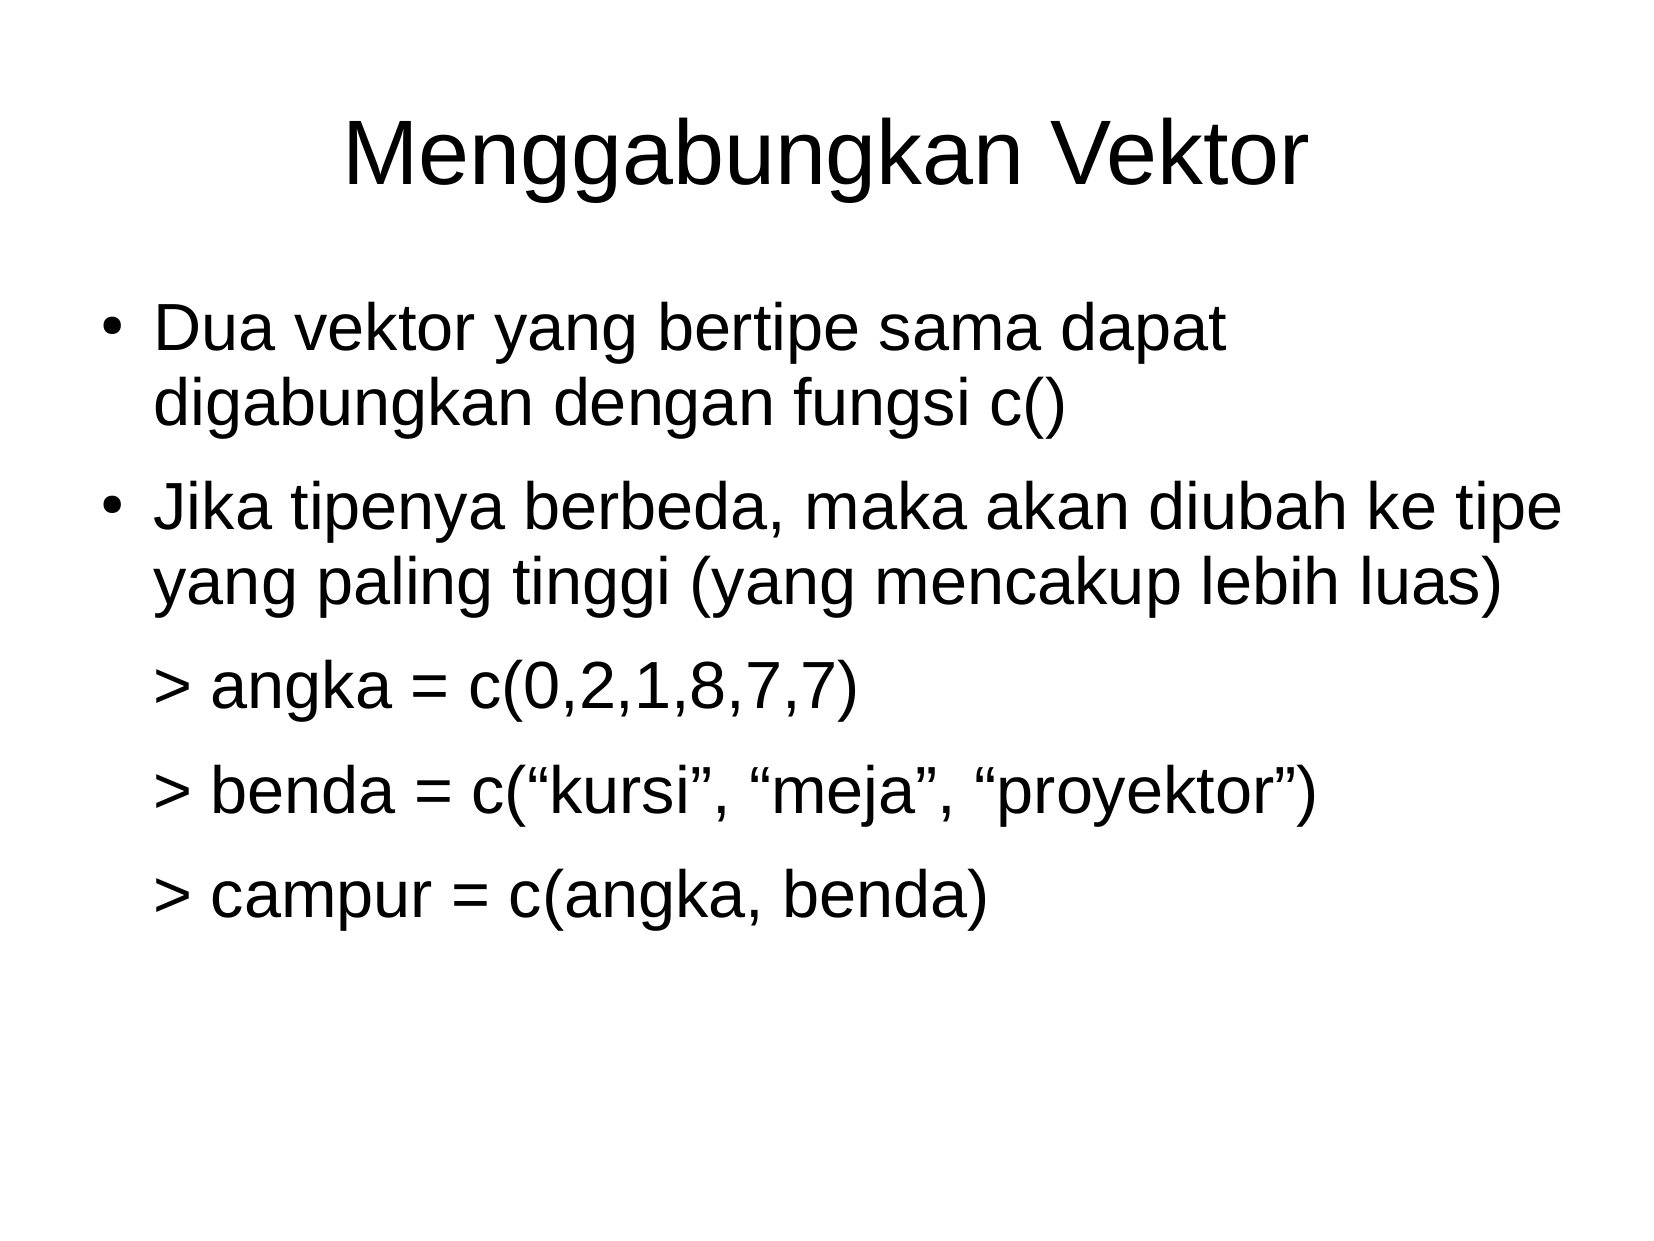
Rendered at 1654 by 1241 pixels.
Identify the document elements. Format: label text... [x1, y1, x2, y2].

title Menggabungkan Vektor [82, 49, 1571, 257]
list Dua vektor yang bertipe sama dapat digabungkan dengan fungsi c() Jika tipenya berbeda, maka akan diubah ke tipe yang paling tinggi (yang mencakup lebih luas) > angka = c(0,2,1,8,7,7) > benda = c(“kursi”, “meja”, “proyektor”) > campur = c(angka, benda) [82, 290, 1571, 1010]
